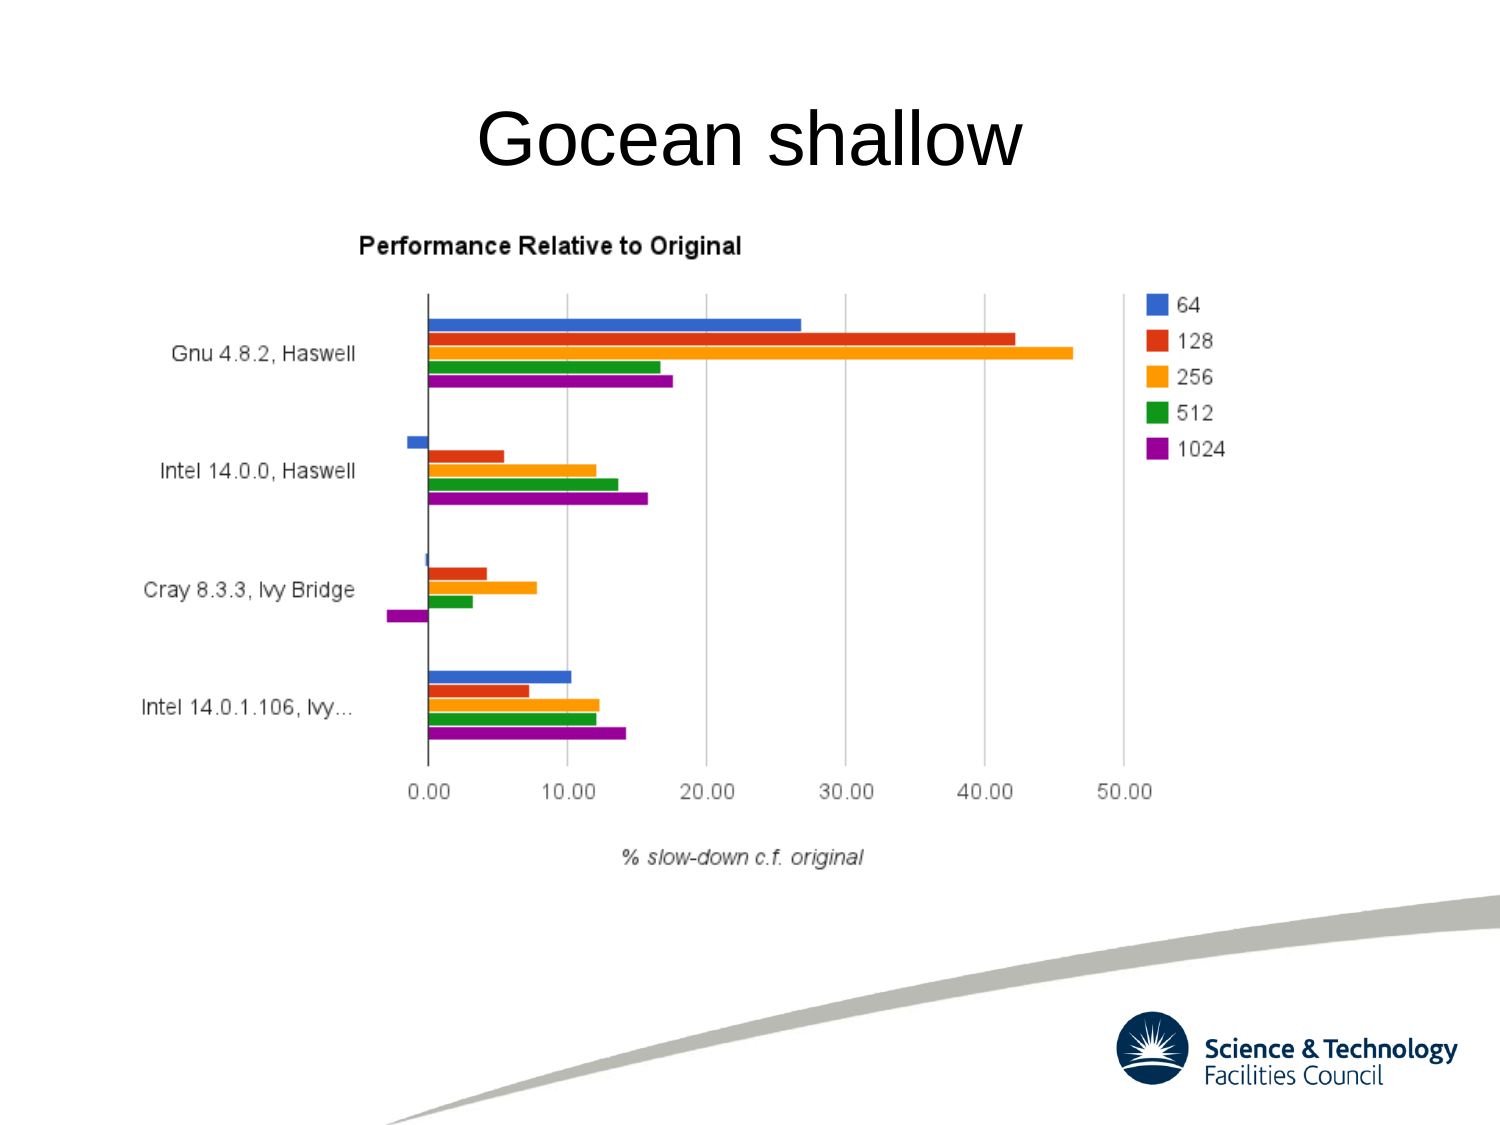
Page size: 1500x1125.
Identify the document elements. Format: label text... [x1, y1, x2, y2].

title Gocean shallow [75, 44, 1425, 233]
picture [123, 233, 1500, 1125]
